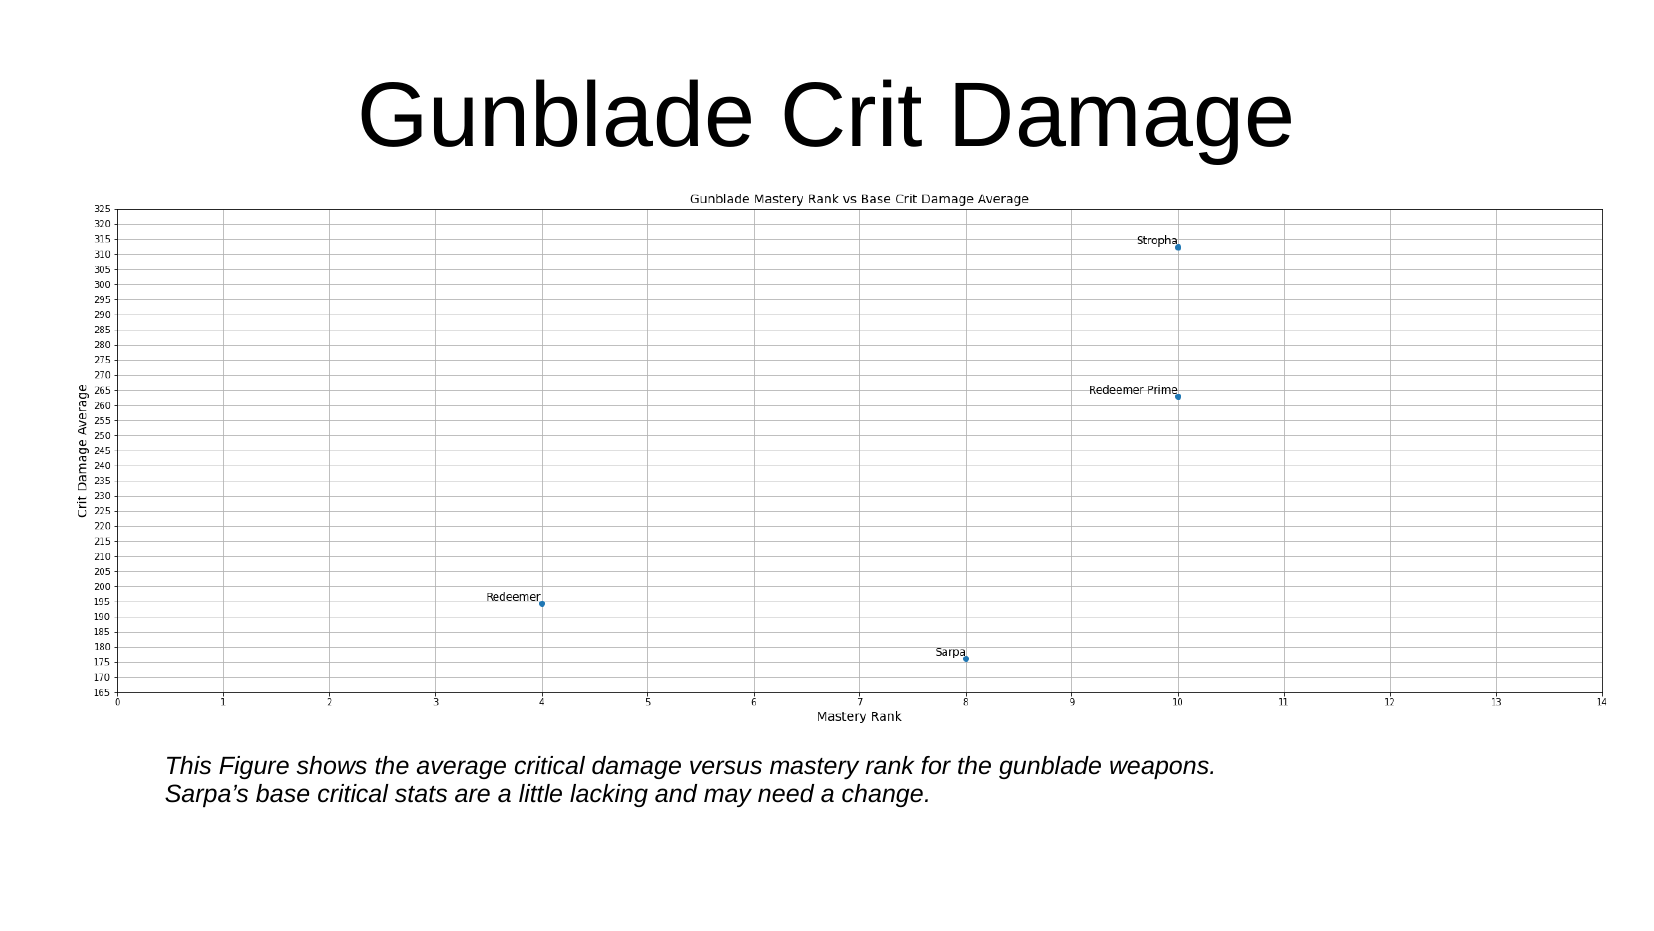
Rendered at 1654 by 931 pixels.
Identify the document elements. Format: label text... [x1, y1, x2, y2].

title Gunblade Crit Damage [82, 37, 1571, 187]
picture [71, 187, 1613, 729]
text_box This Figure shows the average critical damage versus mastery rank for the gunblade weapons. Sarpa’s base critical stats are a little lacking and may need a change. [150, 744, 1276, 863]
